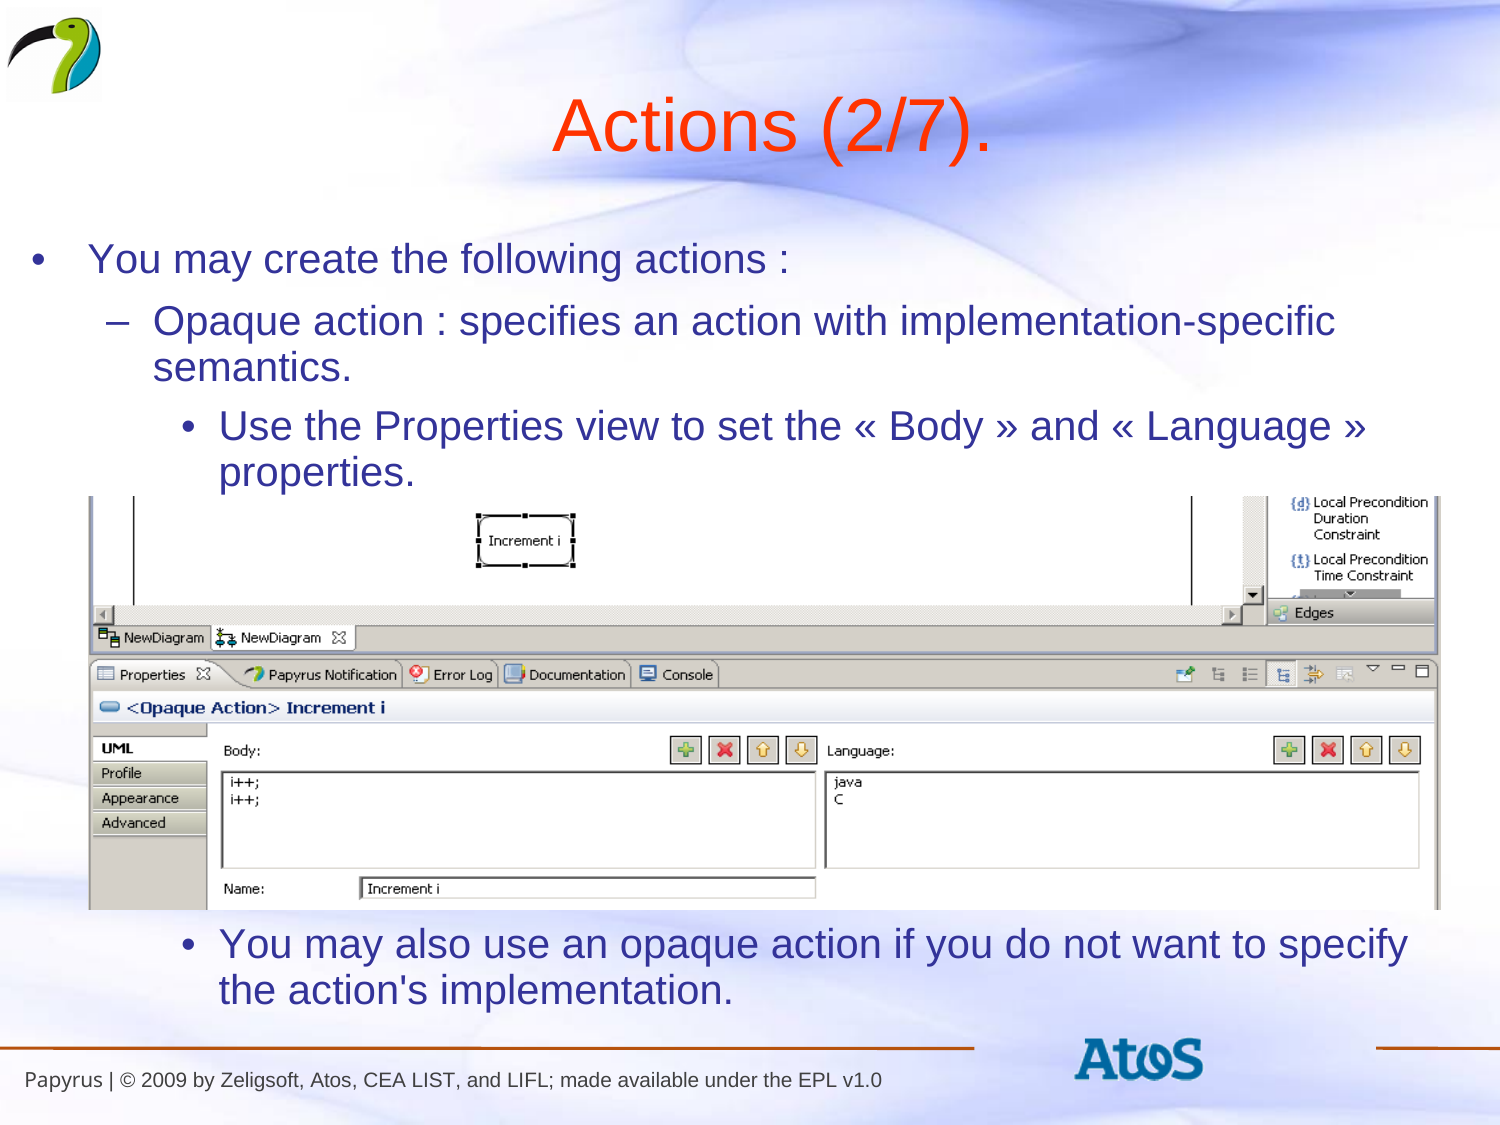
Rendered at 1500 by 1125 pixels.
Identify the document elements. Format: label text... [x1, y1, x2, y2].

picture [0, 0, 1500, 1125]
list You may create the following actions : Opaque action : specifies an action with implementation-specific semantics. Use the Properties view to set the « Body » and « Language » properties. You may also use an opaque action if you do not want to specify the action's implementation. [31, 236, 1469, 1018]
title Actions (2/7). [283, 72, 1264, 178]
